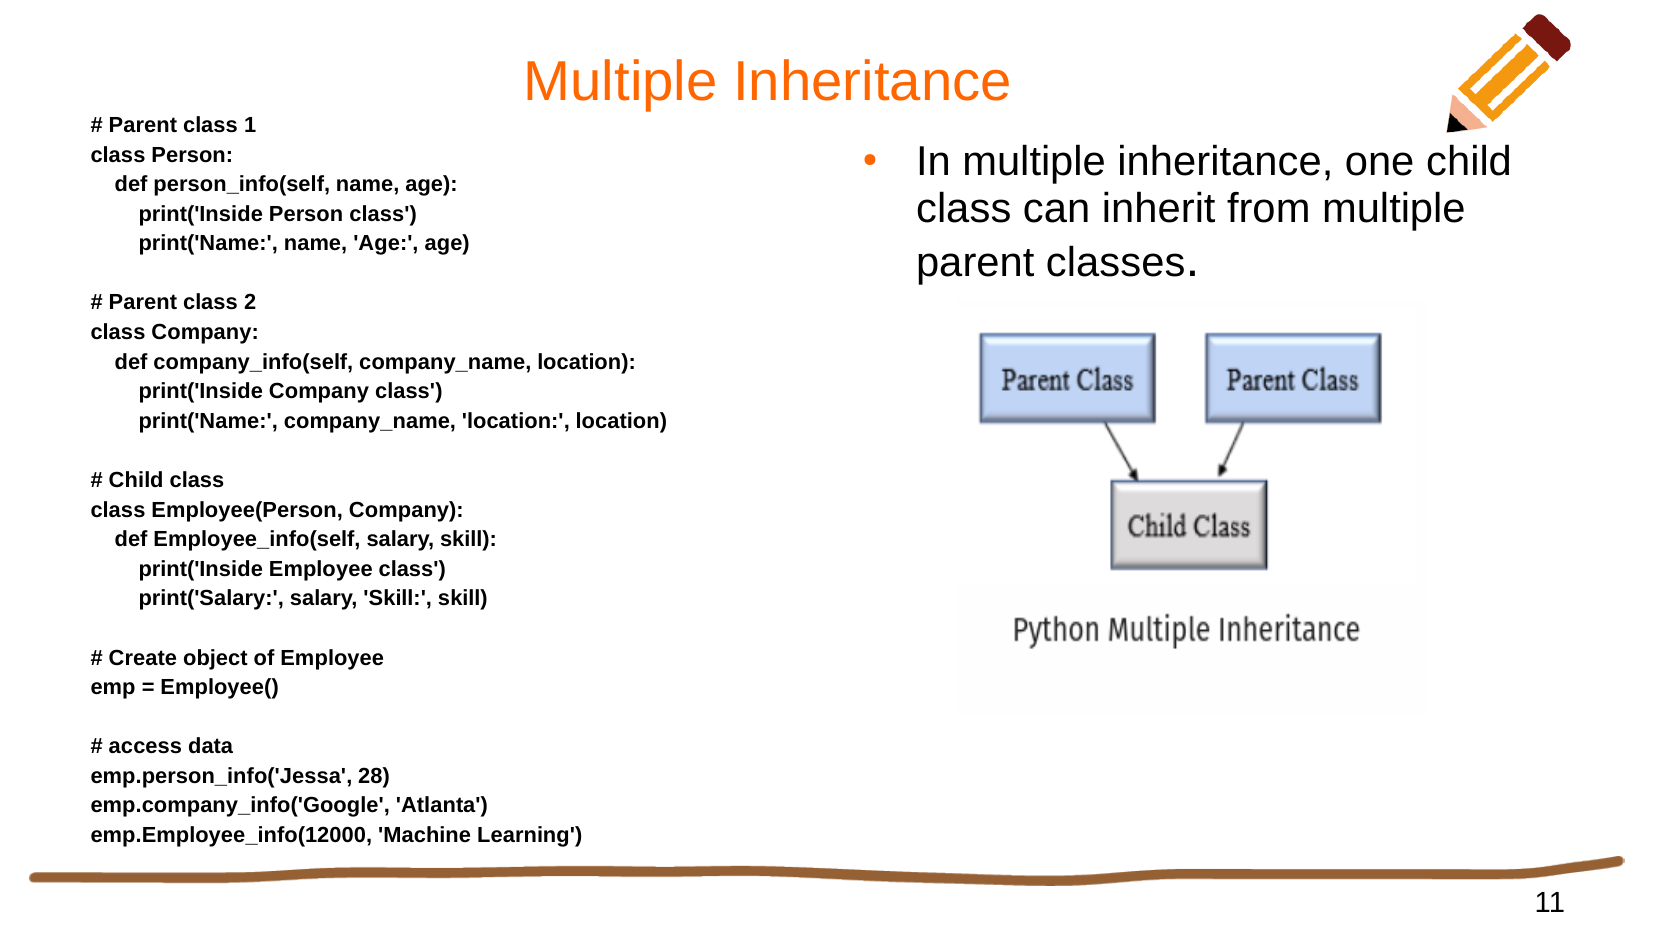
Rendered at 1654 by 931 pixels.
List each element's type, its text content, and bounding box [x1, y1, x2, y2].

list In multiple inheritance, one child class can inherit from multiple parent classes. [845, 137, 1566, 788]
title Multiple Inheritance [88, 29, 1447, 133]
list # Parent class 1 class Person: def person_info(self, name, age): print('Inside Person class') print('Name:', name, 'Age:', age) # Parent class 2 class Company: def company_info(self, company_name, location): print('Inside Company class') print('Name:', company_name, 'location:', location) # Child class class Employee(Person, Company): def Employee_info(self, salary, skill): print('Inside Employee class') print('Salary:', salary, 'Skill:', skill) # Create object of Employee emp = Employee() # access data emp.person_info('Jessa', 28) emp.company_info('Google', 'Atlanta') emp.Employee_info(12000, 'Machine Learning') [75, 112, 901, 863]
picture [29, 856, 1625, 886]
picture [1446, 14, 1571, 133]
picture [957, 299, 1426, 716]
